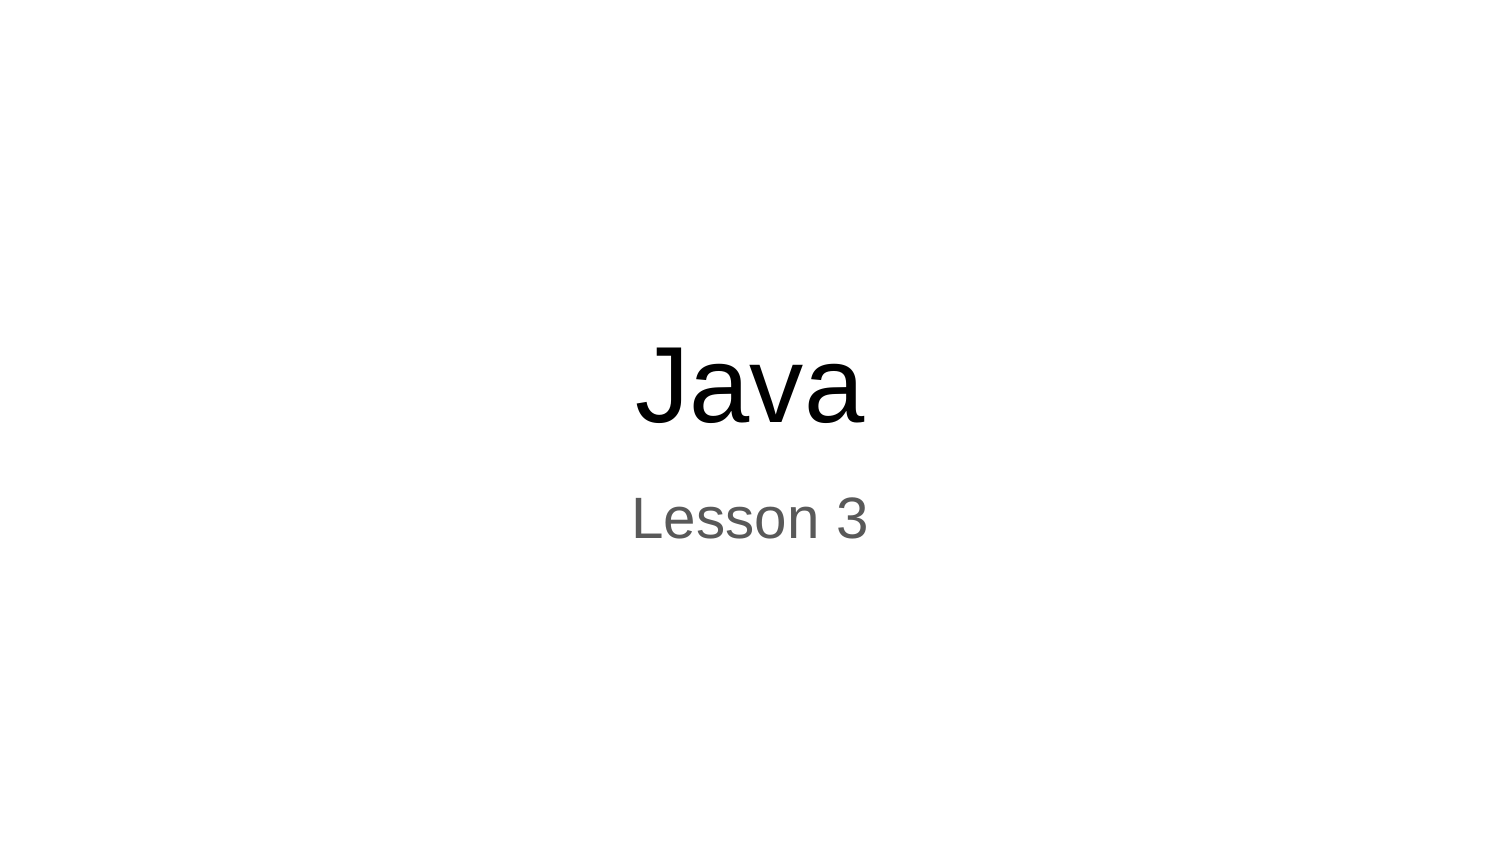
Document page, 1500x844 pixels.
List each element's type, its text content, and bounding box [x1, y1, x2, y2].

subtitle Lesson 3 [51, 464, 1449, 595]
title Java [51, 122, 1449, 459]
